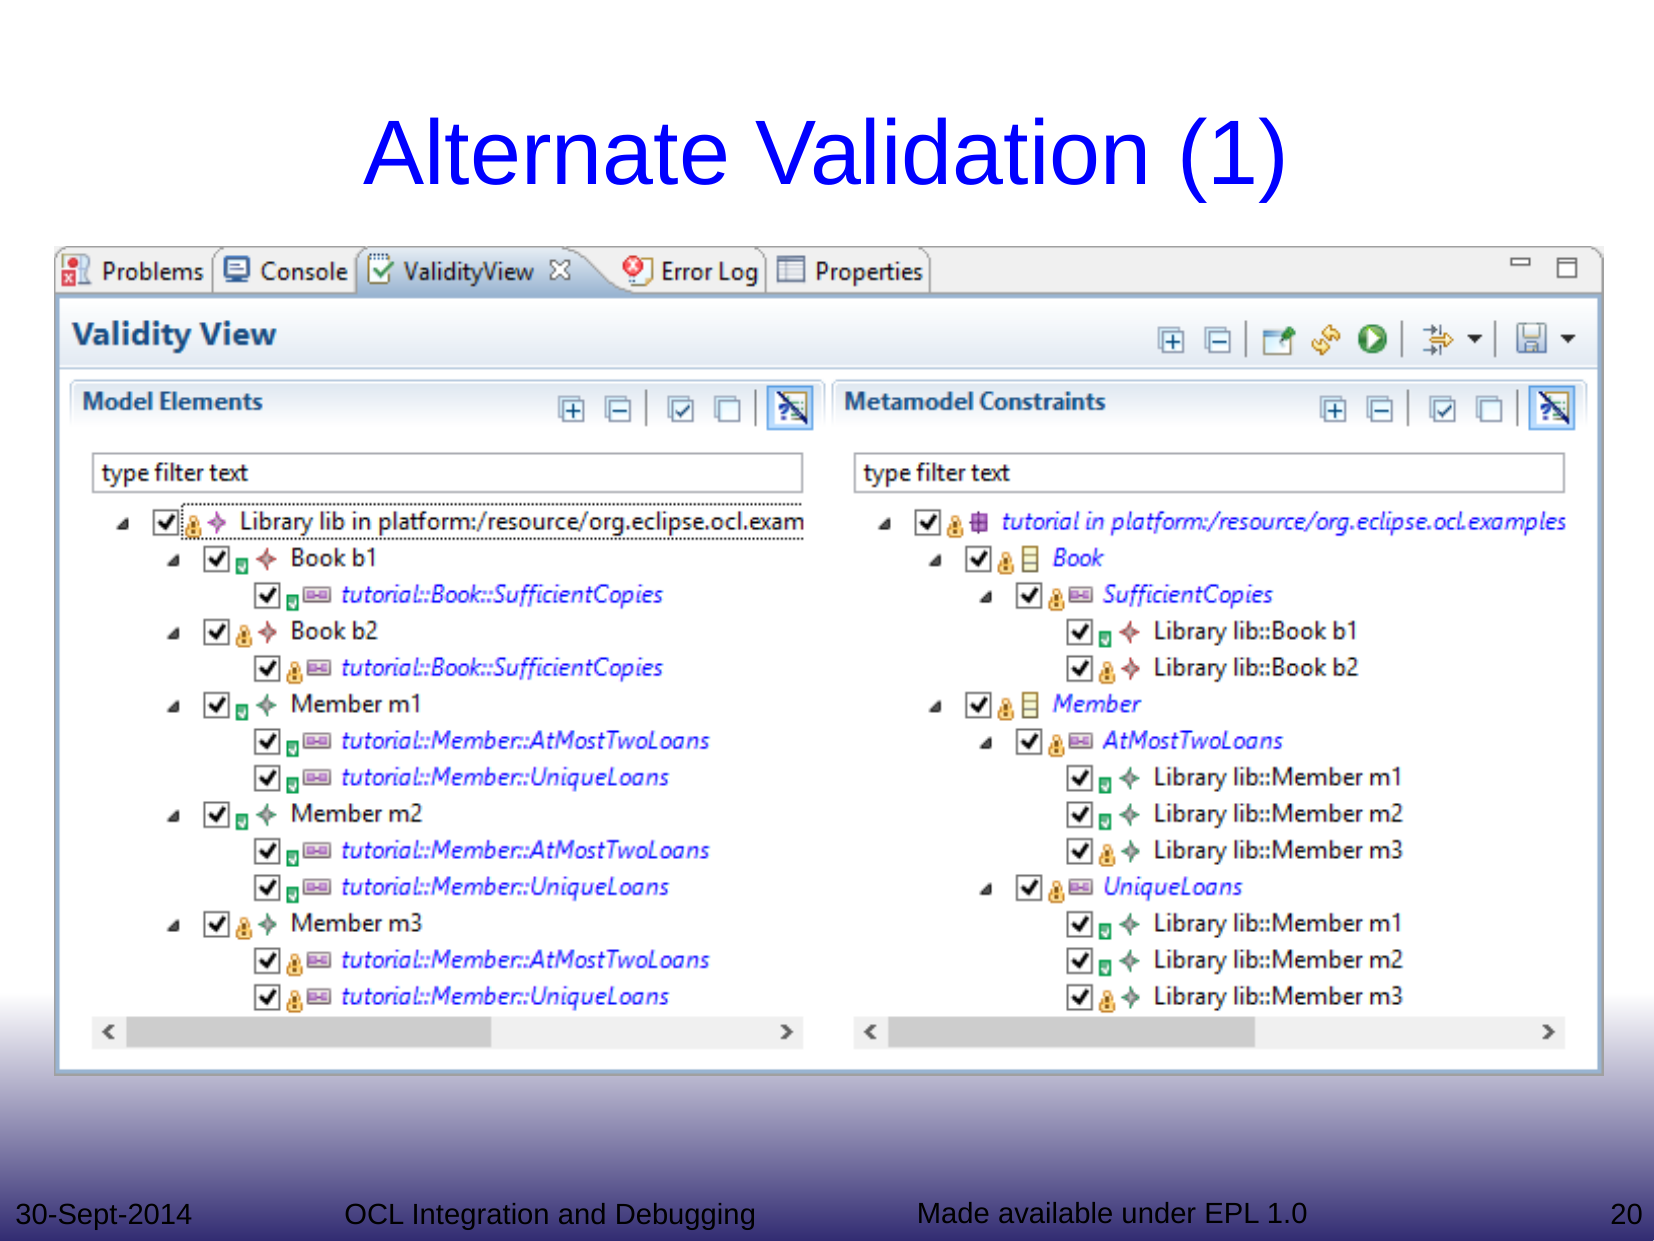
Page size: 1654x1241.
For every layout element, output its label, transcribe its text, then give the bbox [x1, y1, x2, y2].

title Alternate Validation (1) [82, 49, 1571, 246]
picture [54, 246, 1604, 1076]
